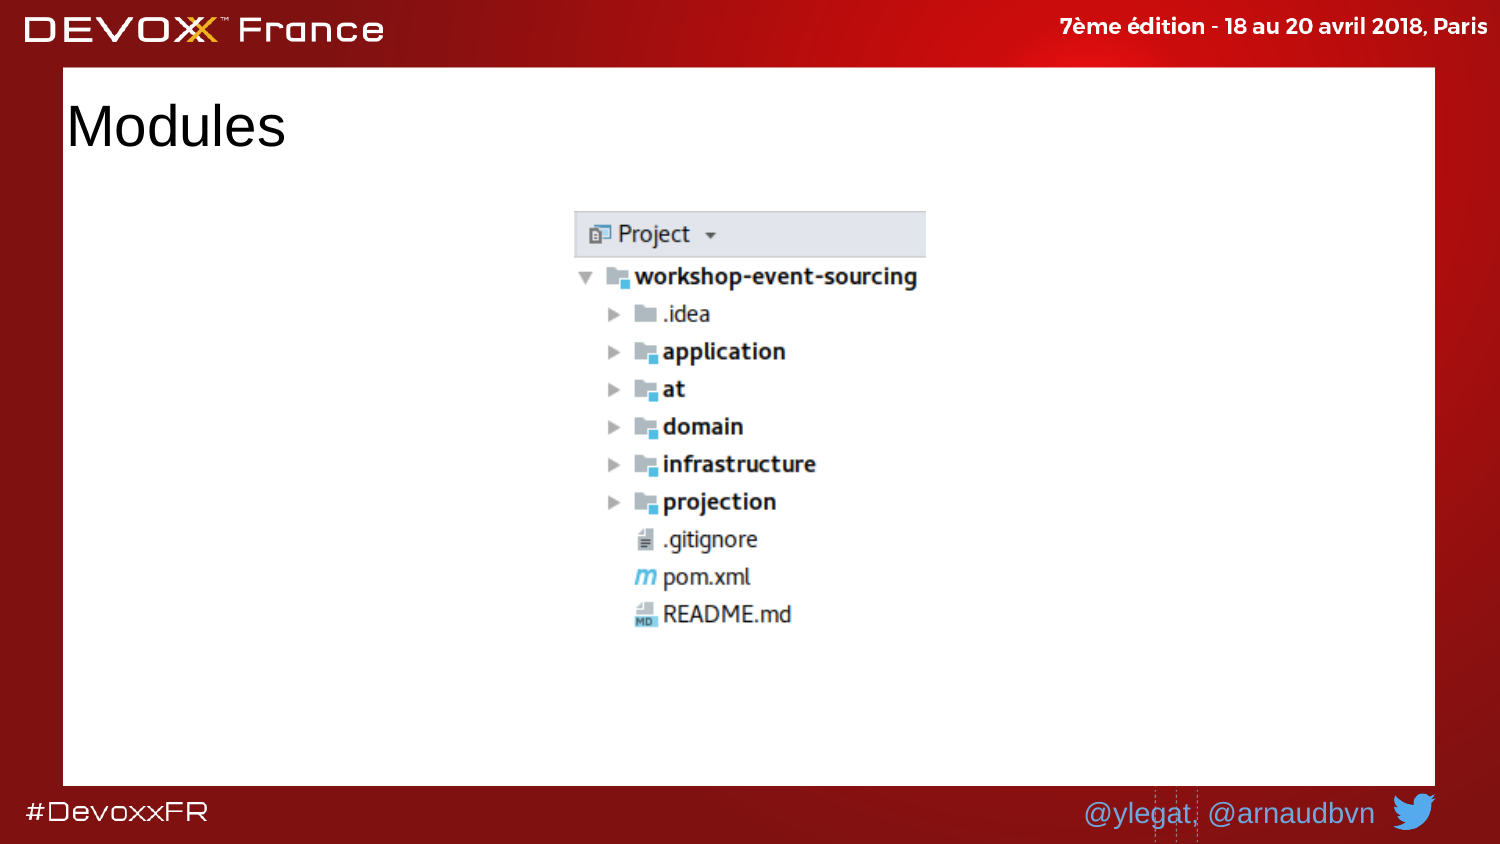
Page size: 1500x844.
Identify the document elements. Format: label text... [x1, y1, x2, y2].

text_box @ylegat, @arnaudbvn [1068, 779, 1399, 844]
title Modules [51, 72, 1449, 167]
picture [0, 0, 1500, 844]
